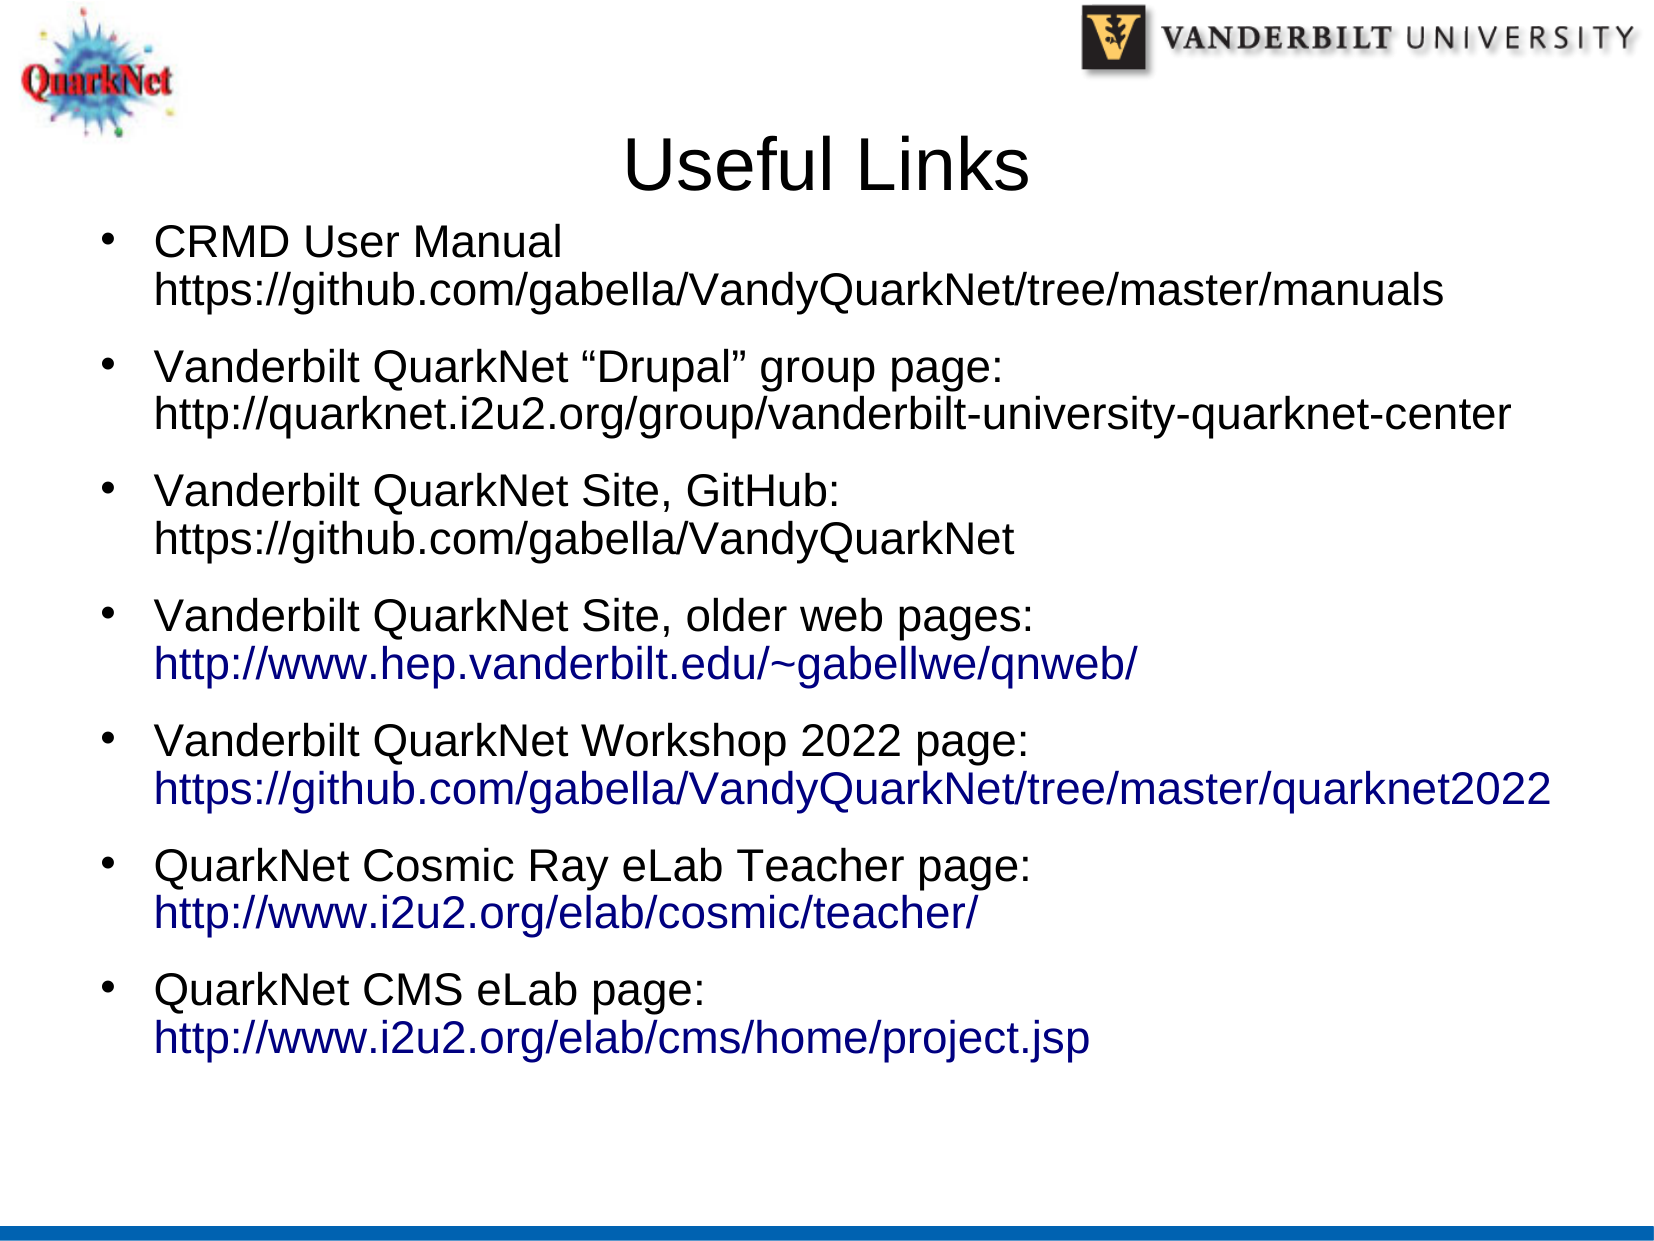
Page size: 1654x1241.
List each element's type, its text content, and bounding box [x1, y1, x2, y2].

title Useful Links [121, 83, 1534, 219]
list CRMD User Manual https://github.com/gabella/VandyQuarkNet/tree/master/manuals Vanderbilt QuarkNet “Drupal” group page: http://quarknet.i2u2.org/group/vanderbilt-university-quarknet-center Vanderbilt QuarkNet Site, GitHub: https://github.com/gabella/VandyQuarkNet Vanderbilt QuarkNet Site, older web pages: http://www.hep.vanderbilt.edu/~gabellwe/qnweb/ Vanderbilt QuarkNet Workshop 2022 page: https://github.com/gabella/VandyQuarkNet/tree/master/quarknet2022 QuarkNet Cosmic Ray eLab Teacher page: http://www.i2u2.org/elab/cosmic/teacher/ QuarkNet CMS eLab page: http://www.i2u2.org/elab/cms/home/project.jsp [82, 219, 1571, 1111]
picture [4, 1, 188, 152]
picture [1078, 1, 1649, 85]
